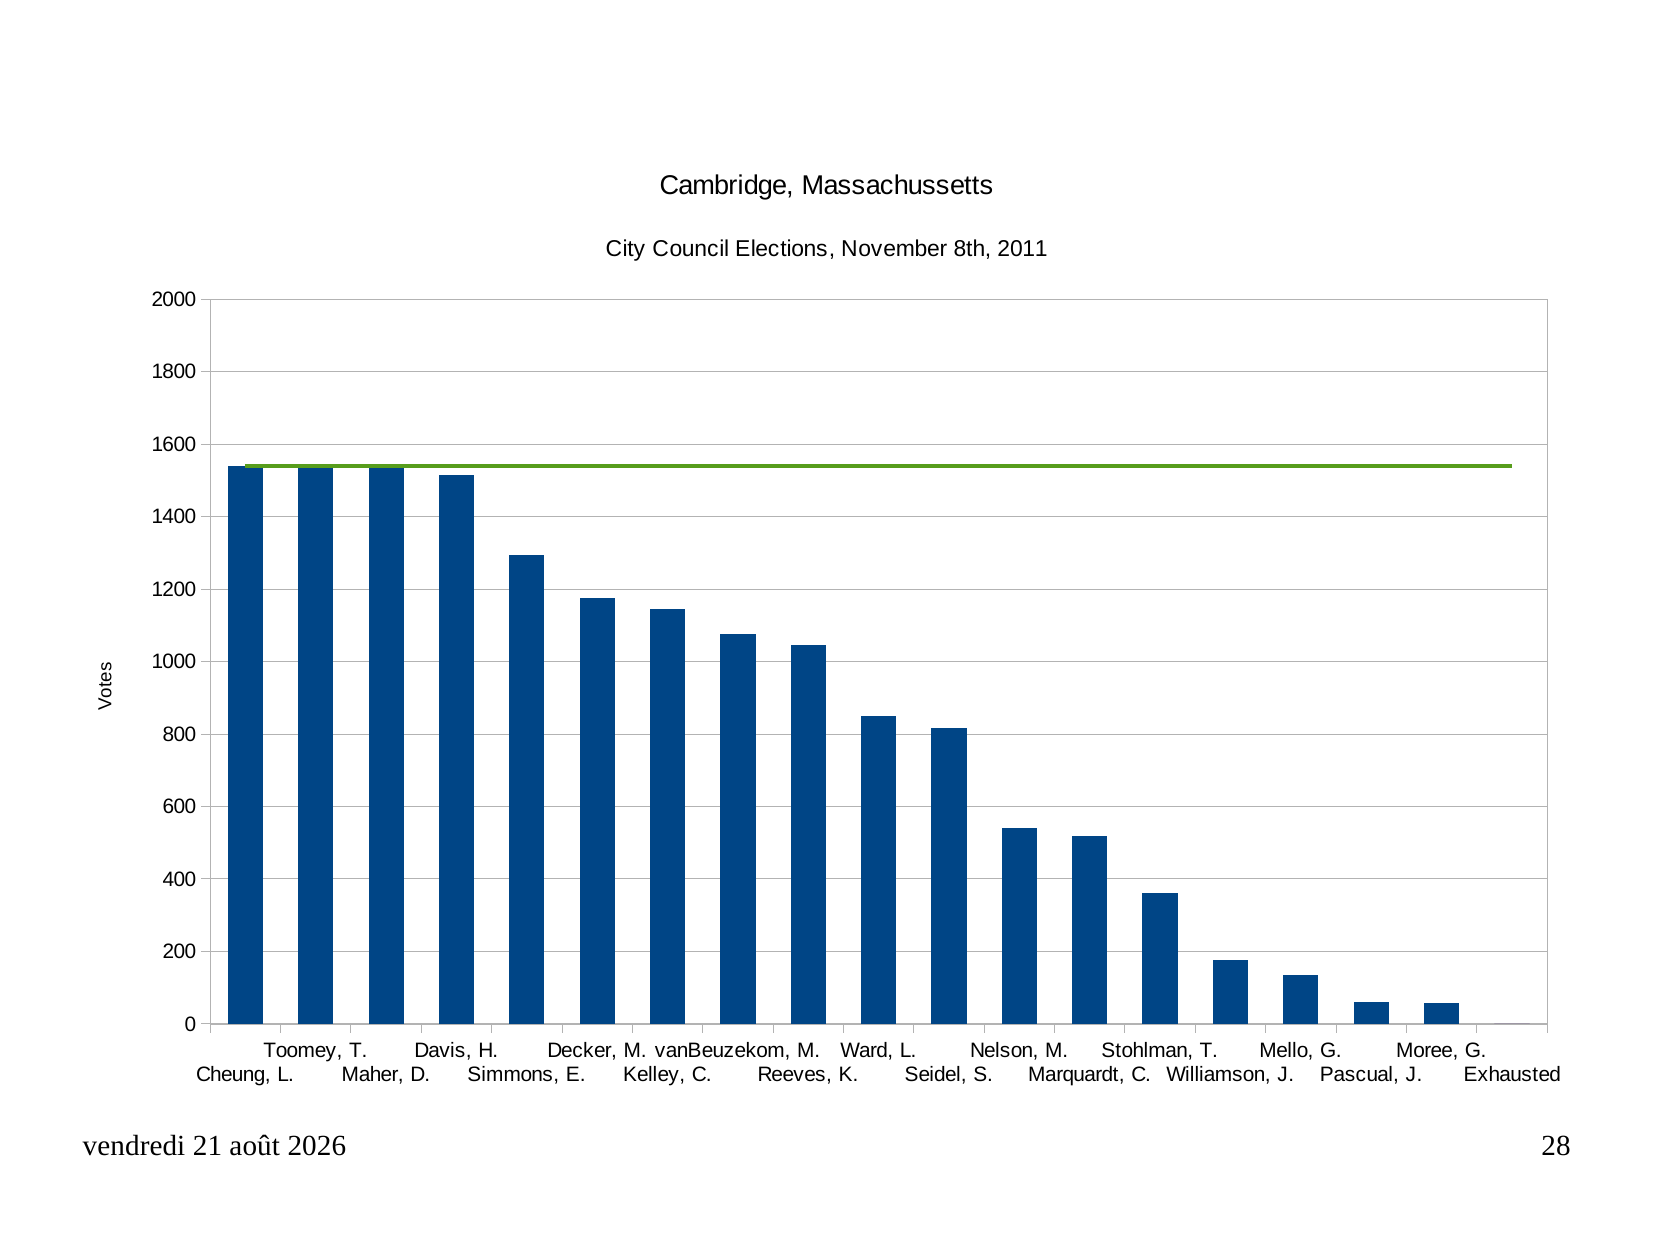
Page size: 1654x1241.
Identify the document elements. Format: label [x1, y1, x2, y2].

chart [61, 135, 1592, 1106]
